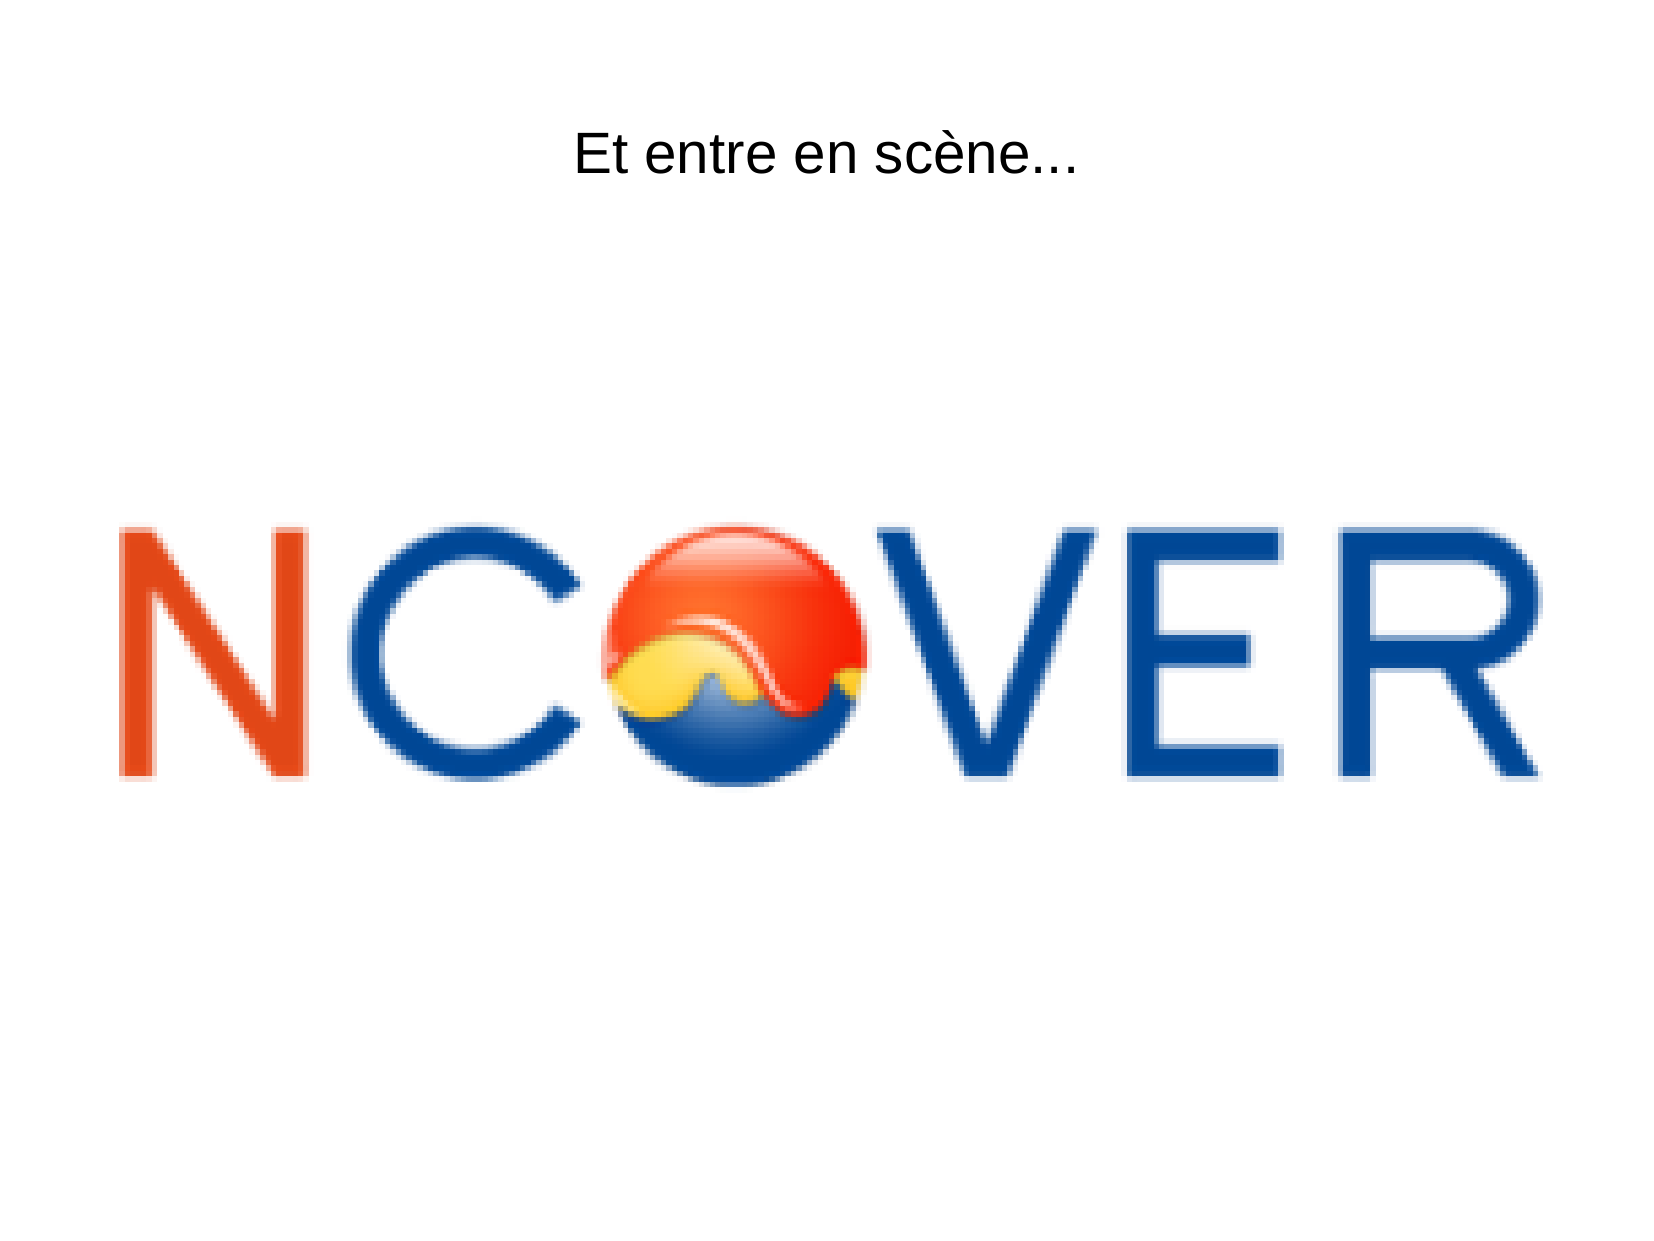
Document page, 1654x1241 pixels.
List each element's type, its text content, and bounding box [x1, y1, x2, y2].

title Et entre en scène... [82, 49, 1571, 257]
picture [82, 468, 1571, 831]
